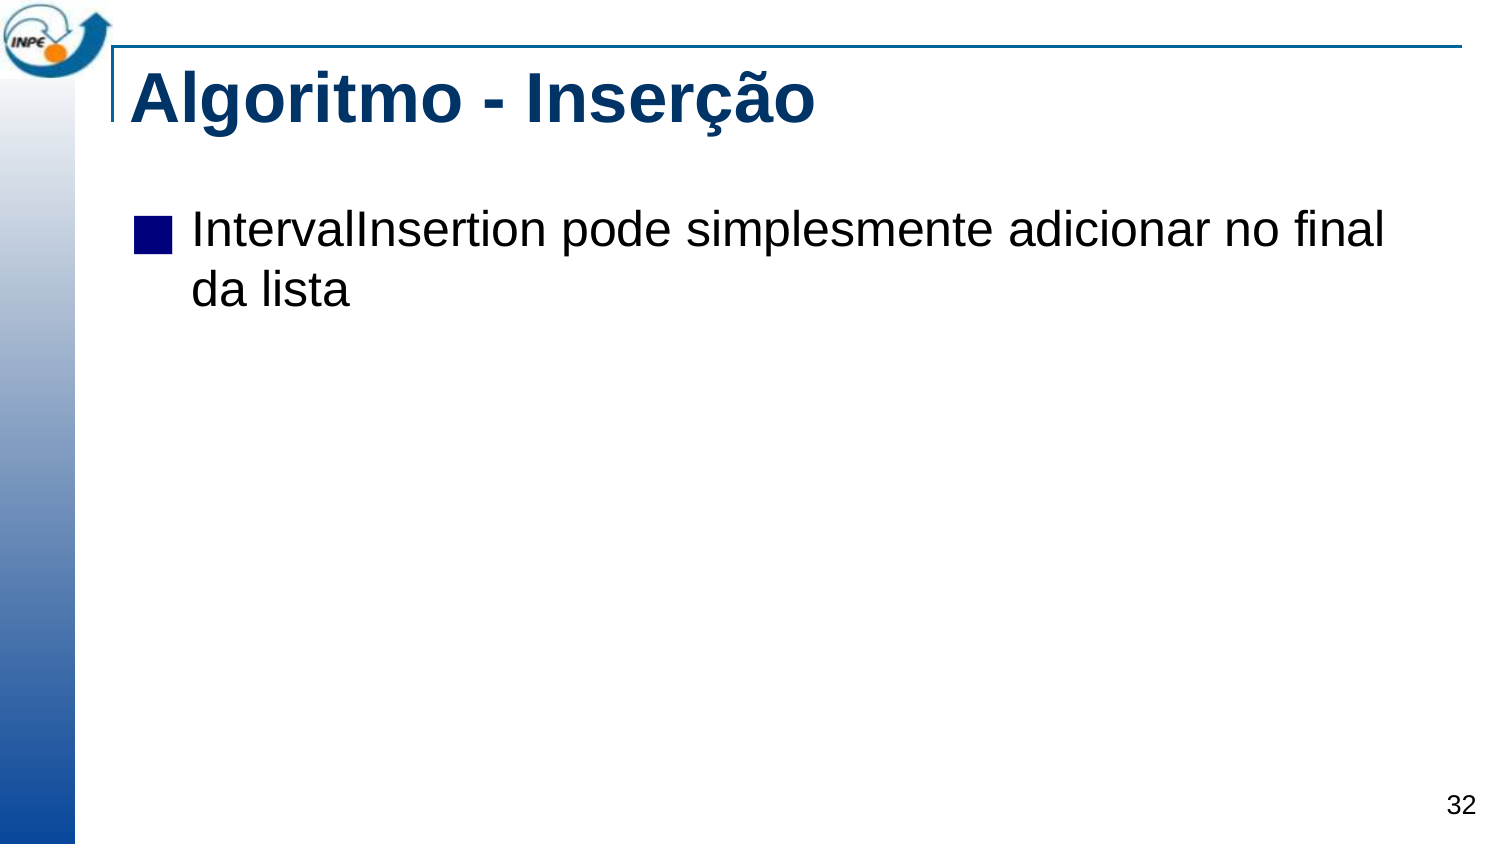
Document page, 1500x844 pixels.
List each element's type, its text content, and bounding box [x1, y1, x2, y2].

slide_number <number> [1403, 779, 1494, 844]
list IntervalInsertion pode simplesmente adicionar no final da lista [99, 187, 1450, 769]
title Algoritmo - Inserção [112, 46, 1450, 141]
picture [0, 0, 113, 79]
